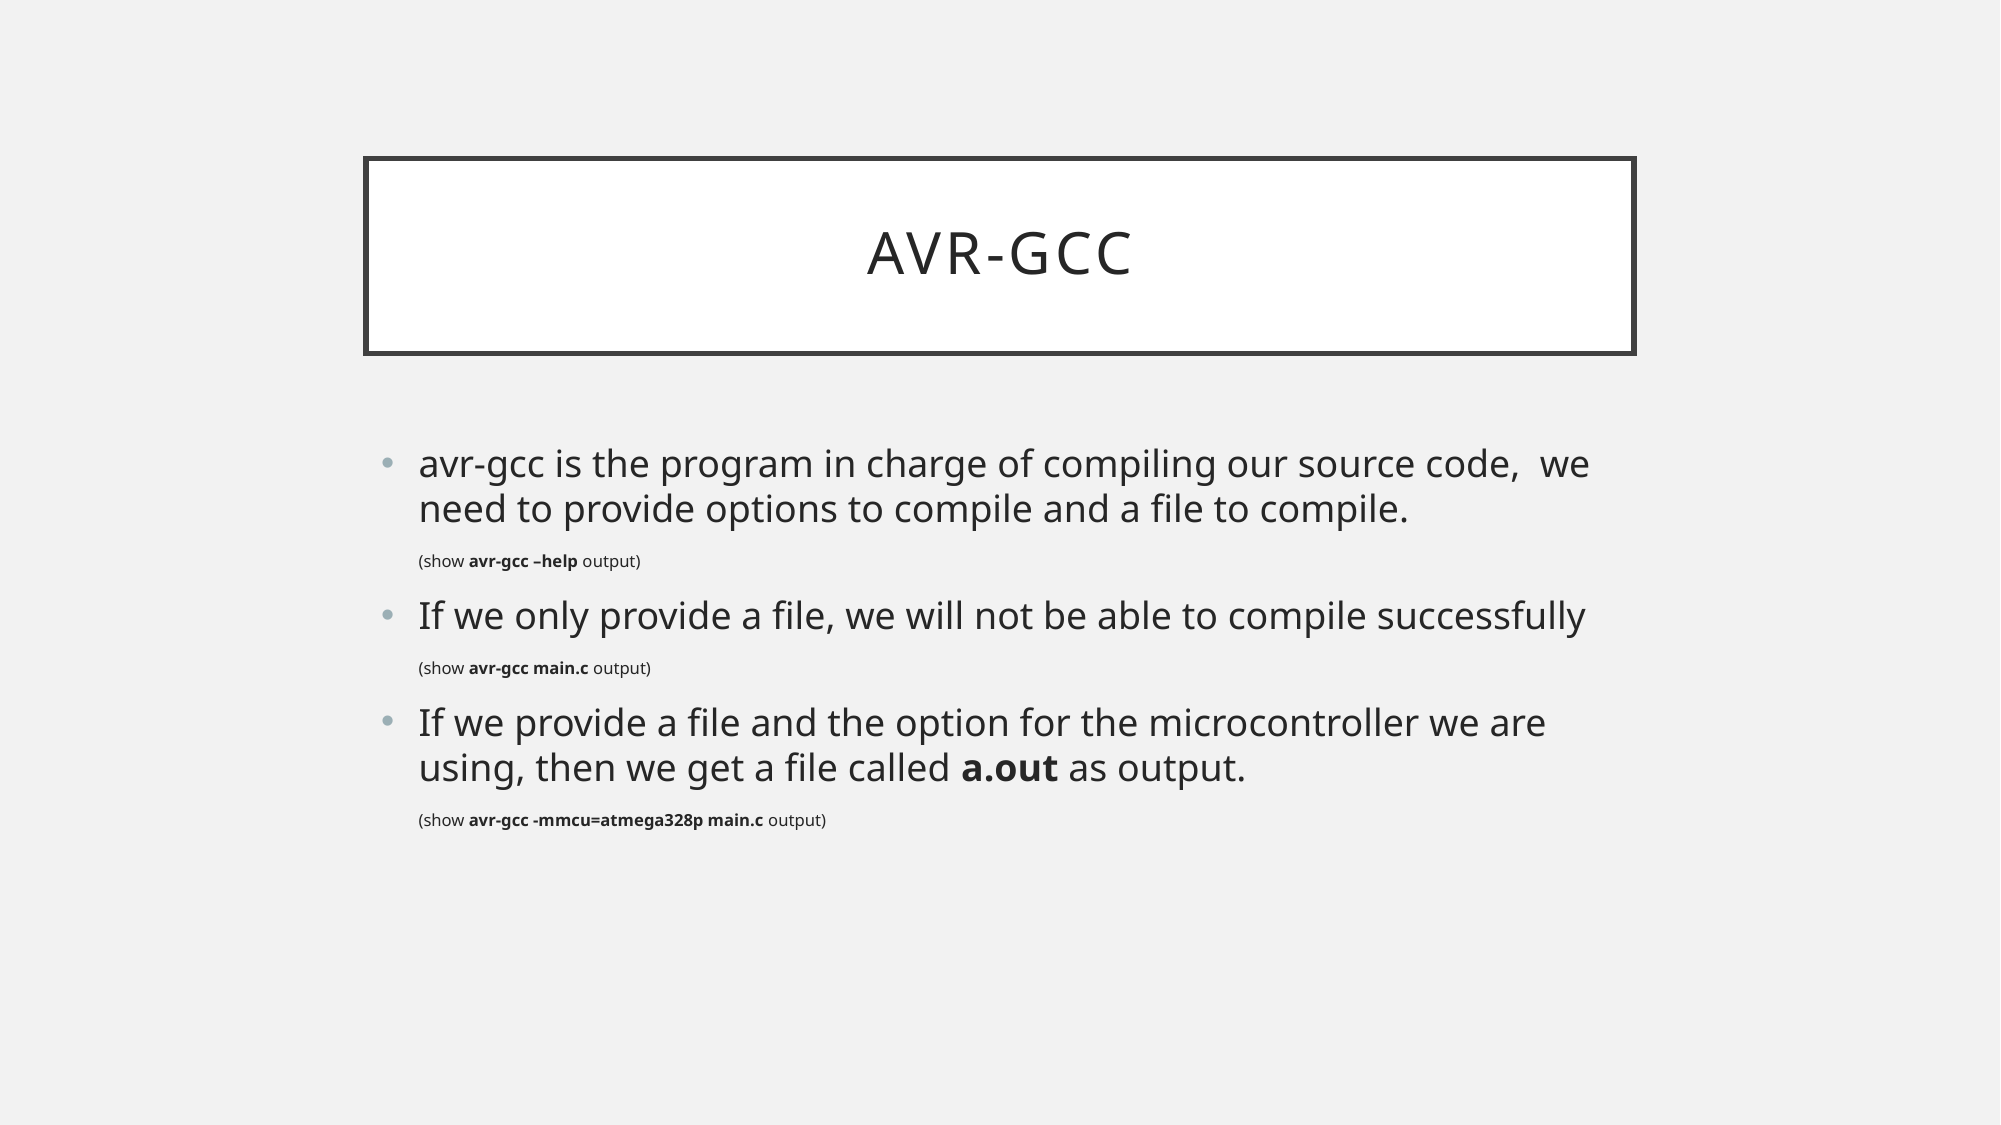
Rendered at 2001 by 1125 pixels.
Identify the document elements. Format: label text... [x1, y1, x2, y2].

list avr-gcc is the program in charge of compiling our source code, we need to provide options to compile and a file to compile. (show avr-gcc –help output) If we only provide a file, we will not be able to compile successfully (show avr-gcc main.c output) If we provide a file and the option for the microcontroller we are using, then we get a file called a.out as output. (show avr-gcc -mmcu=atmega328p main.c output) [366, 432, 1634, 942]
title avr-gcc [366, 158, 1634, 354]
